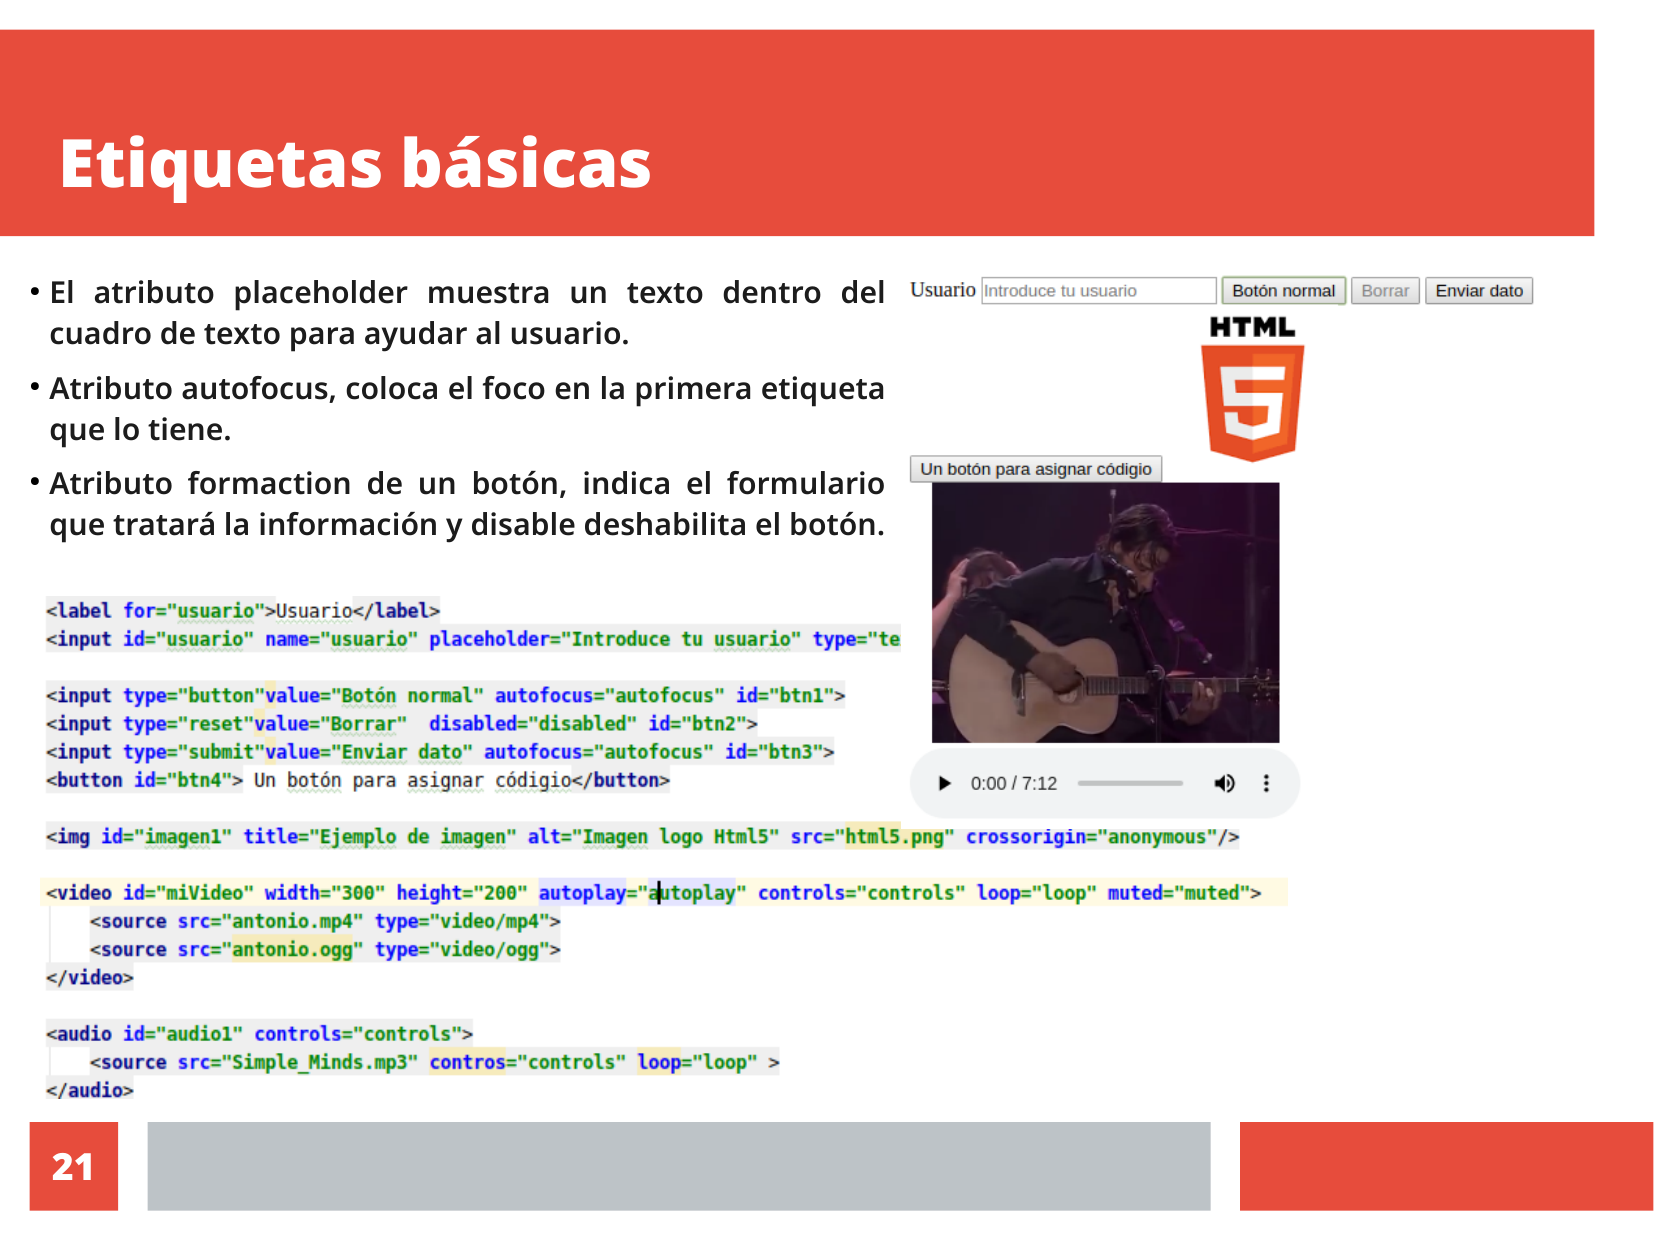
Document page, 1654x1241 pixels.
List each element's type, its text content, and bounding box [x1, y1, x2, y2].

list El atributo placeholder muestra un texto dentro del cuadro de texto para ayudar al usuario. Atributo autofocus, coloca el foco en la primera etiqueta que lo tiene. Atributo formaction de un botón, indica el formulario que tratará la información y disable deshabilita el botón. [29, 271, 886, 579]
picture [40, 268, 1536, 1099]
title Etiquetas básicas [59, 59, 1595, 207]
